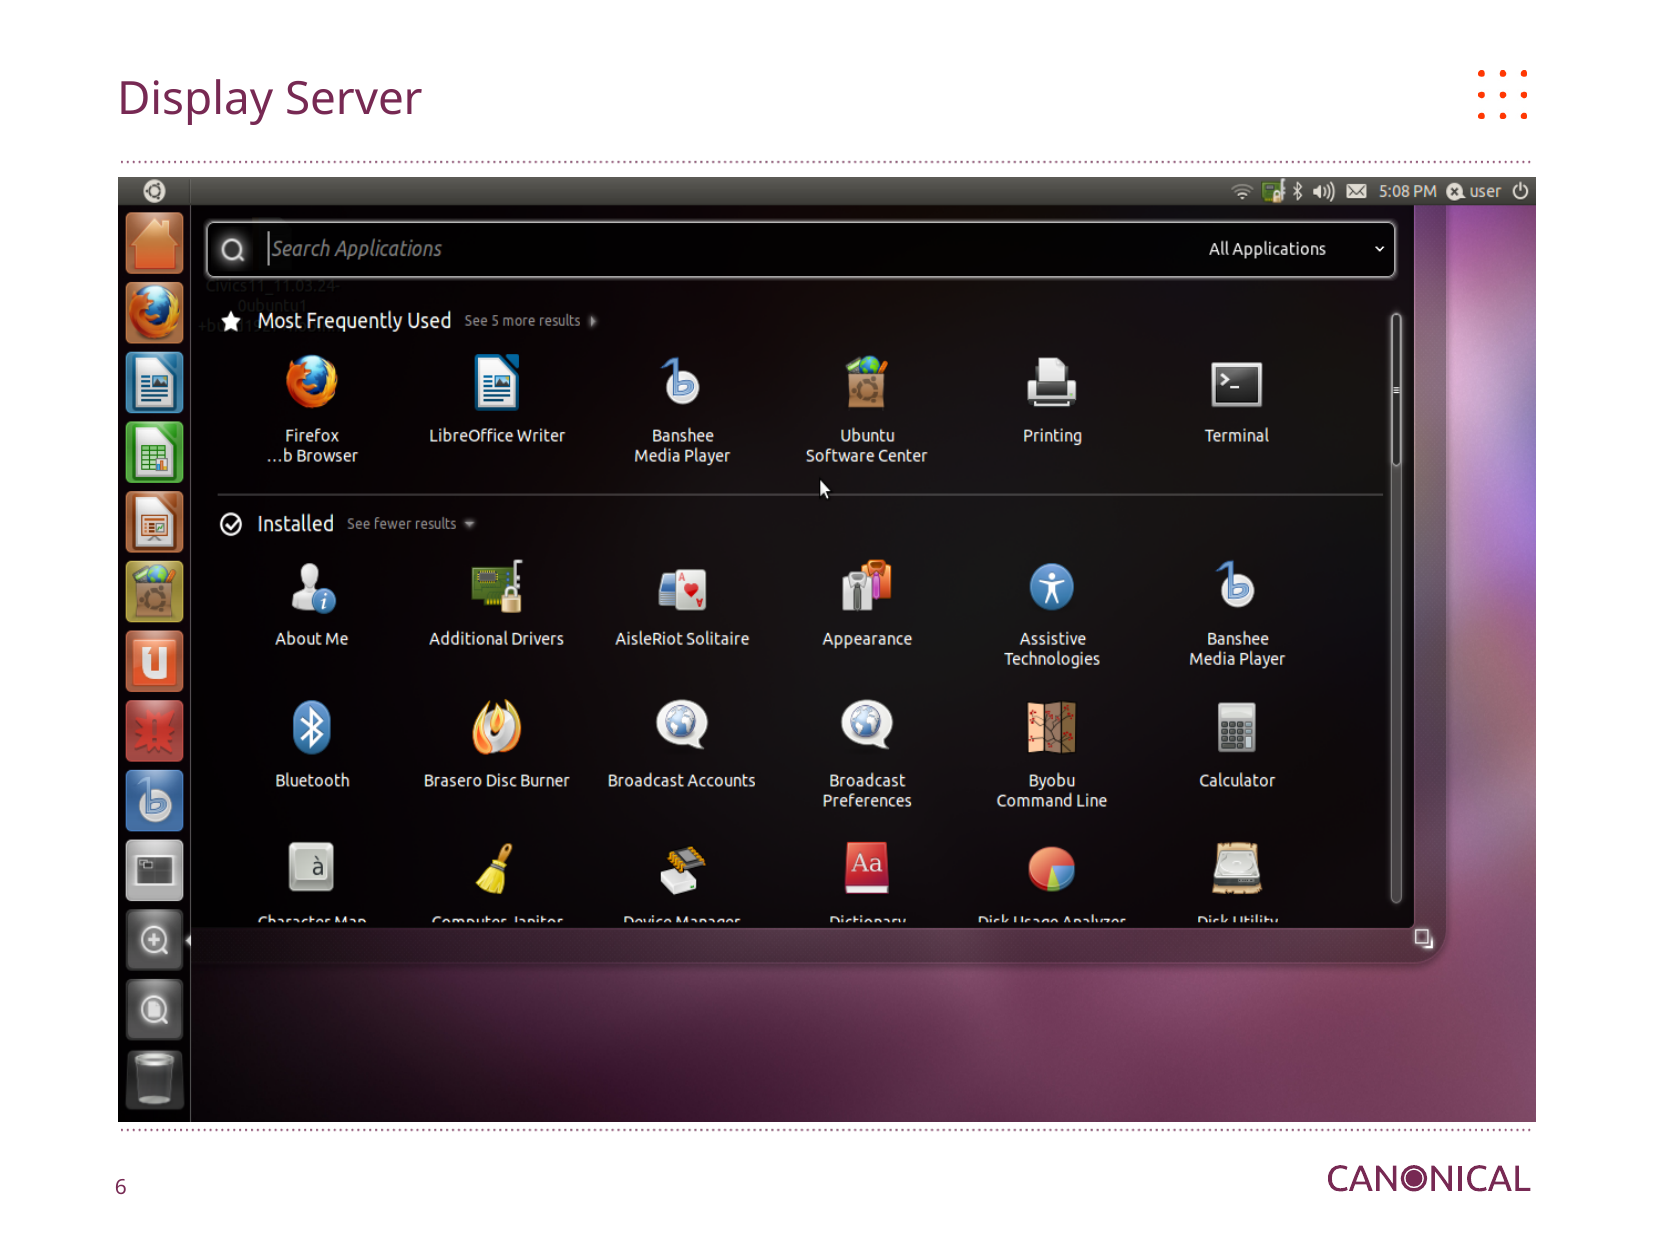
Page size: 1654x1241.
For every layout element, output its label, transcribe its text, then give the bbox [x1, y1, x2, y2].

picture [111, 159, 1533, 166]
title Display Server [117, 71, 1447, 123]
picture [111, 1127, 1533, 1134]
picture [118, 177, 1536, 1123]
picture [1478, 70, 1527, 119]
